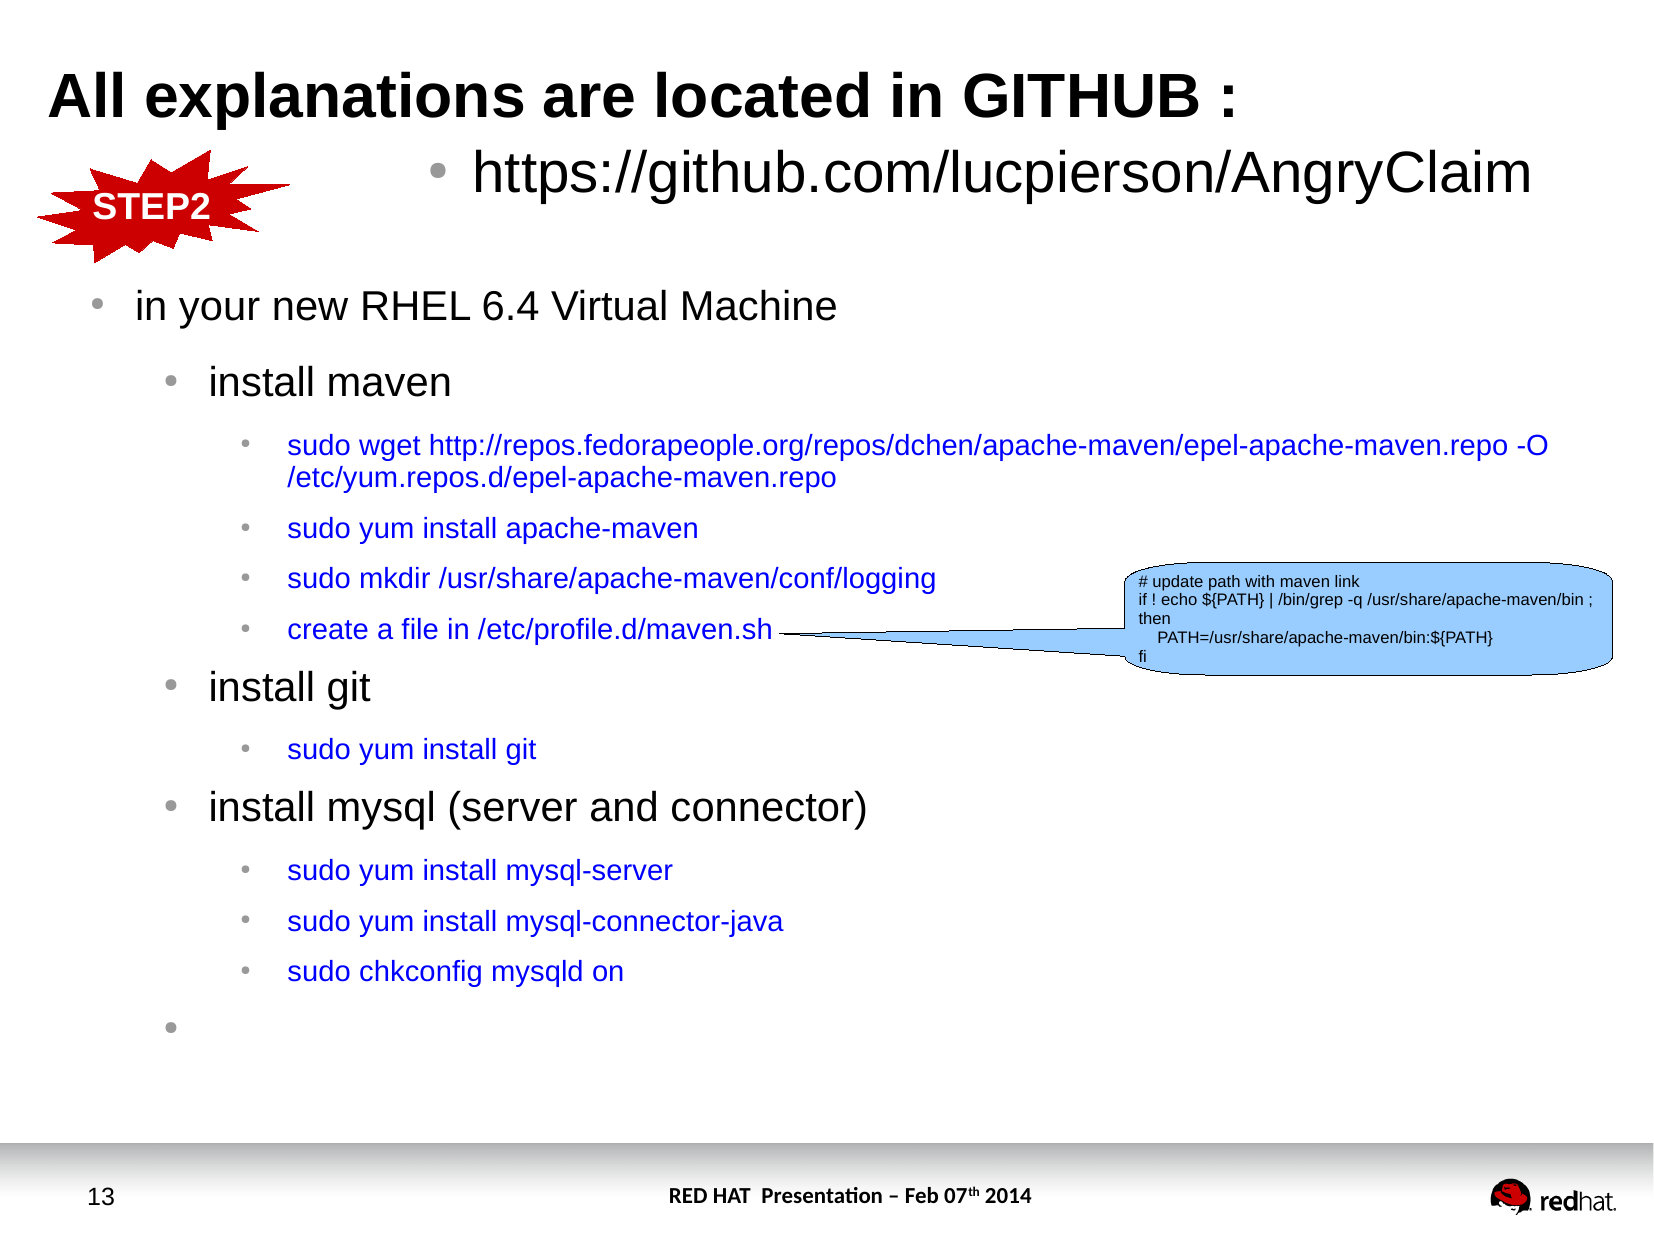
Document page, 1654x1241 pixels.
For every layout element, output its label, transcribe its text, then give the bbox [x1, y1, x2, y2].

list https://github.com/lucpierson/AngryClaim [412, 140, 1576, 226]
text_box # update path with maven link if ! echo ${PATH} | /bin/grep -q /usr/share/apache-maven/bin ; then PATH=/usr/share/apache-maven/bin:${PATH} fi [779, 562, 1613, 676]
list in your new RHEL 6.4 Virtual Machine install maven sudo wget http://repos.fedorapeople.org/repos/dchen/apache-maven/epel-apache-maven.repo -O /etc/yum.repos.d/epel-apache-maven.repo sudo yum install apache-maven sudo mkdir /usr/share/apache-maven/conf/logging create a file in /etc/profile.d/maven.sh install git sudo yum install git install mysql (server and connector) sudo yum install mysql-server sudo yum install mysql-connector-java sudo chkconfig mysqld on [75, 282, 1613, 1052]
picture [0, 1143, 1654, 1241]
title All explanations are located in GITHUB : [47, 2, 1536, 190]
text_box STEP2 [37, 150, 290, 263]
